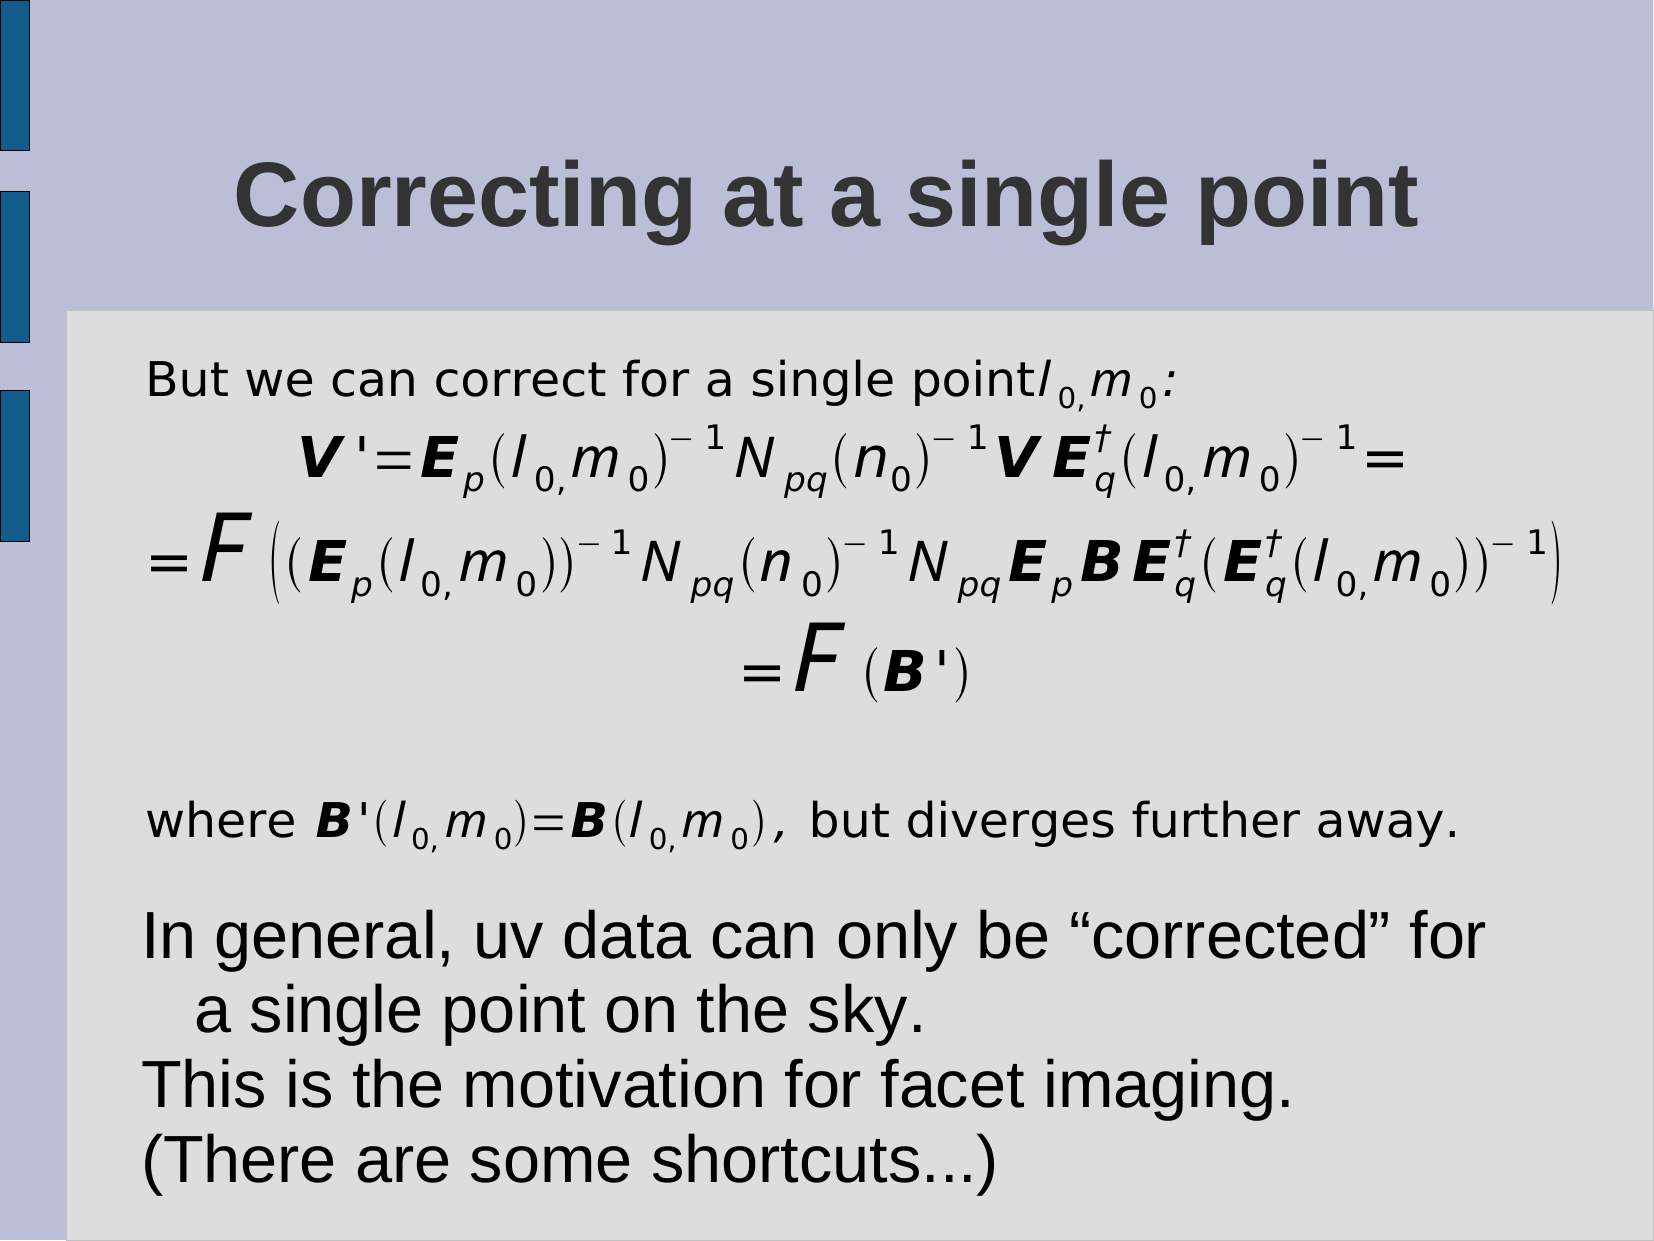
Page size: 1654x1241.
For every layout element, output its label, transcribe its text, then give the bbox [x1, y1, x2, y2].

list In general, uv data can only be “corrected” for a single point on the sky. This is the motivation for facet imaging. (There are some shortcuts...) [123, 897, 1536, 1241]
chart [139, 344, 1569, 857]
title Correcting at a single point [121, 87, 1534, 302]
